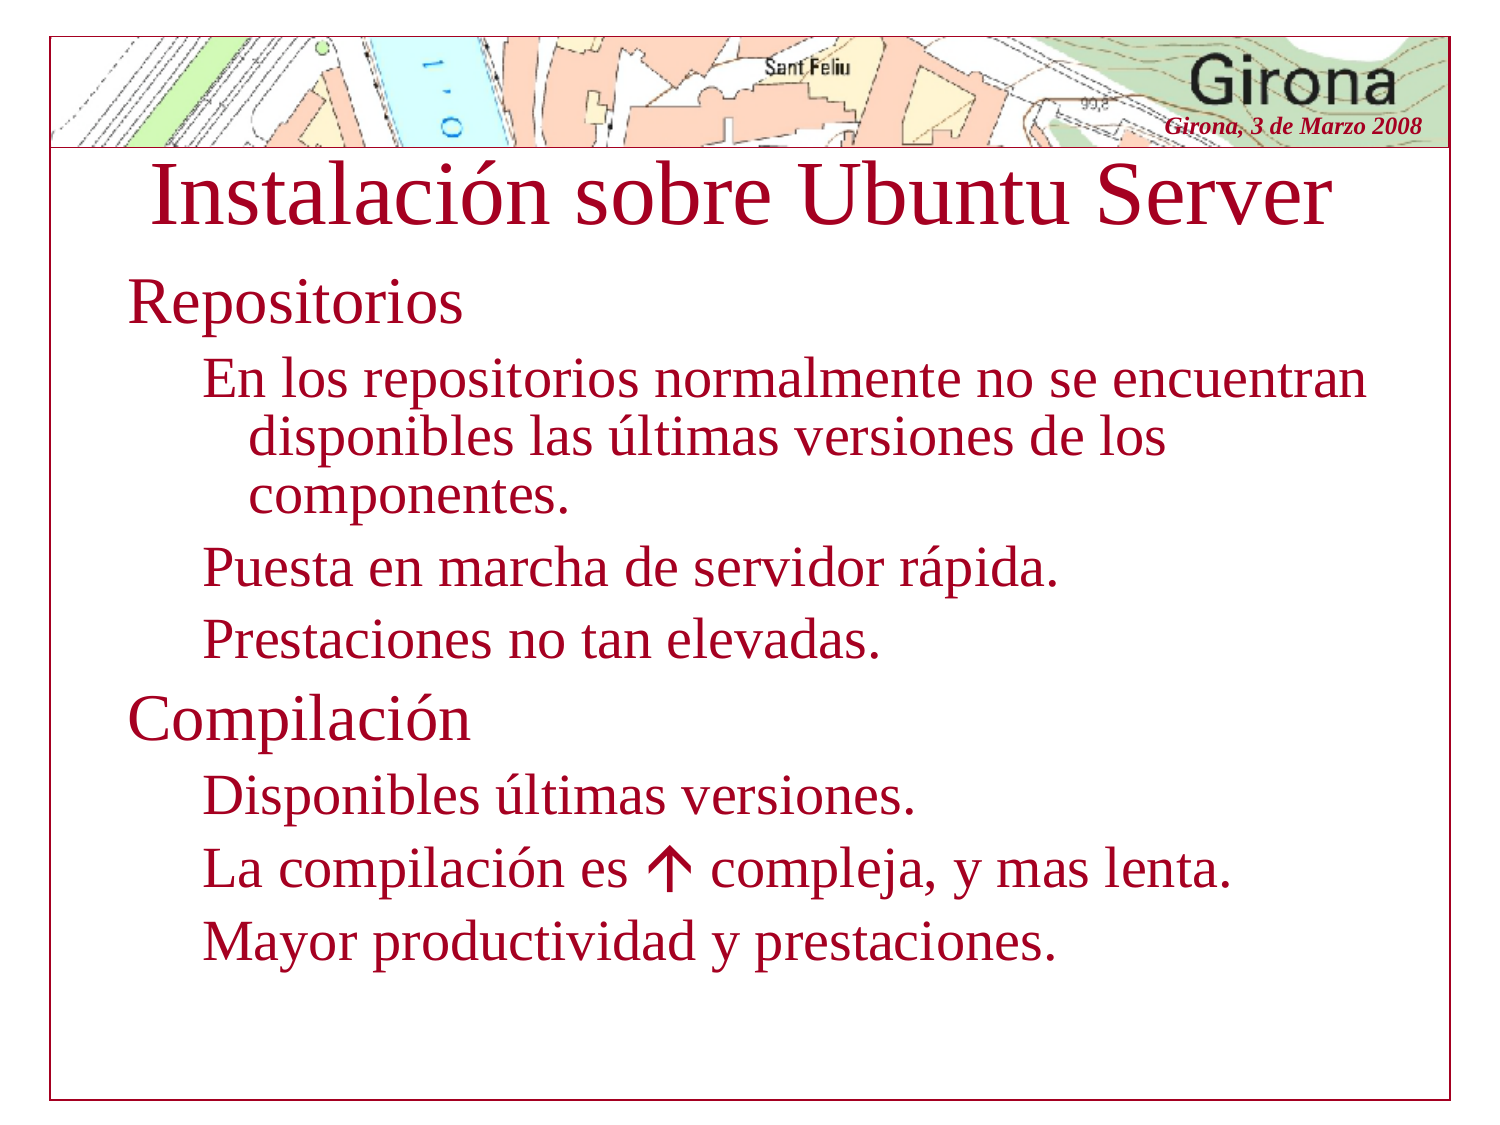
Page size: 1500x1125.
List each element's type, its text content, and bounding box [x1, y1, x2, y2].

list Repositorios En los repositorios normalmente no se encuentran disponibles las últimas versiones de los componentes. Puesta en marcha de servidor rápida. Prestaciones no tan elevadas. Compilación Disponibles últimas versiones. La compilación es  compleja, y mas lenta. Mayor productividad y prestaciones. [112, 262, 1438, 1038]
title Instalación sobre Ubuntu Server [111, 131, 1374, 257]
picture [1310, 120, 1316, 131]
picture [1338, 124, 1348, 131]
picture [51, 37, 1448, 147]
